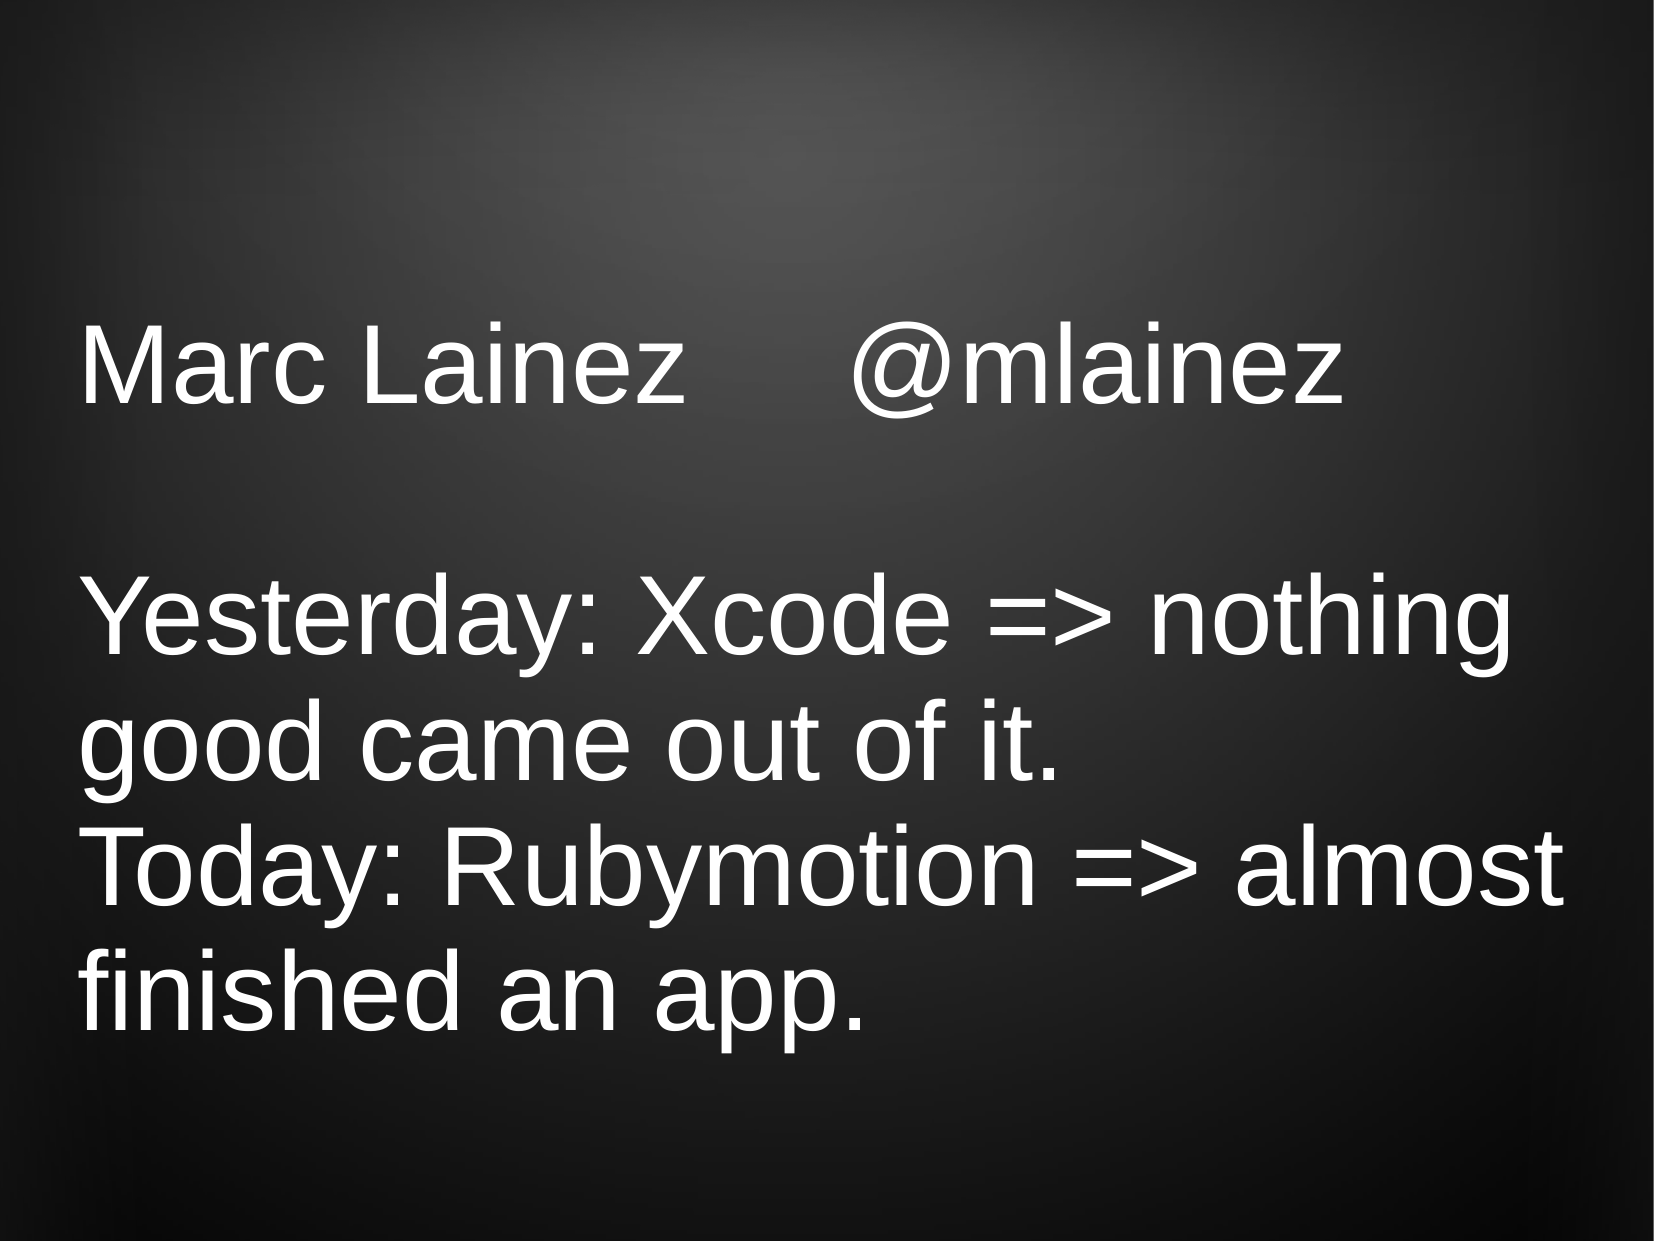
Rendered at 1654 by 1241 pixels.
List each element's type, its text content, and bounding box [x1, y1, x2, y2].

text_box Marc Lainez @mlainez Yesterday: Xcode => nothing good came out of it. Today: Rubymotion => almost finished an app. [62, 294, 1610, 1063]
picture [0, 0, 1654, 1241]
